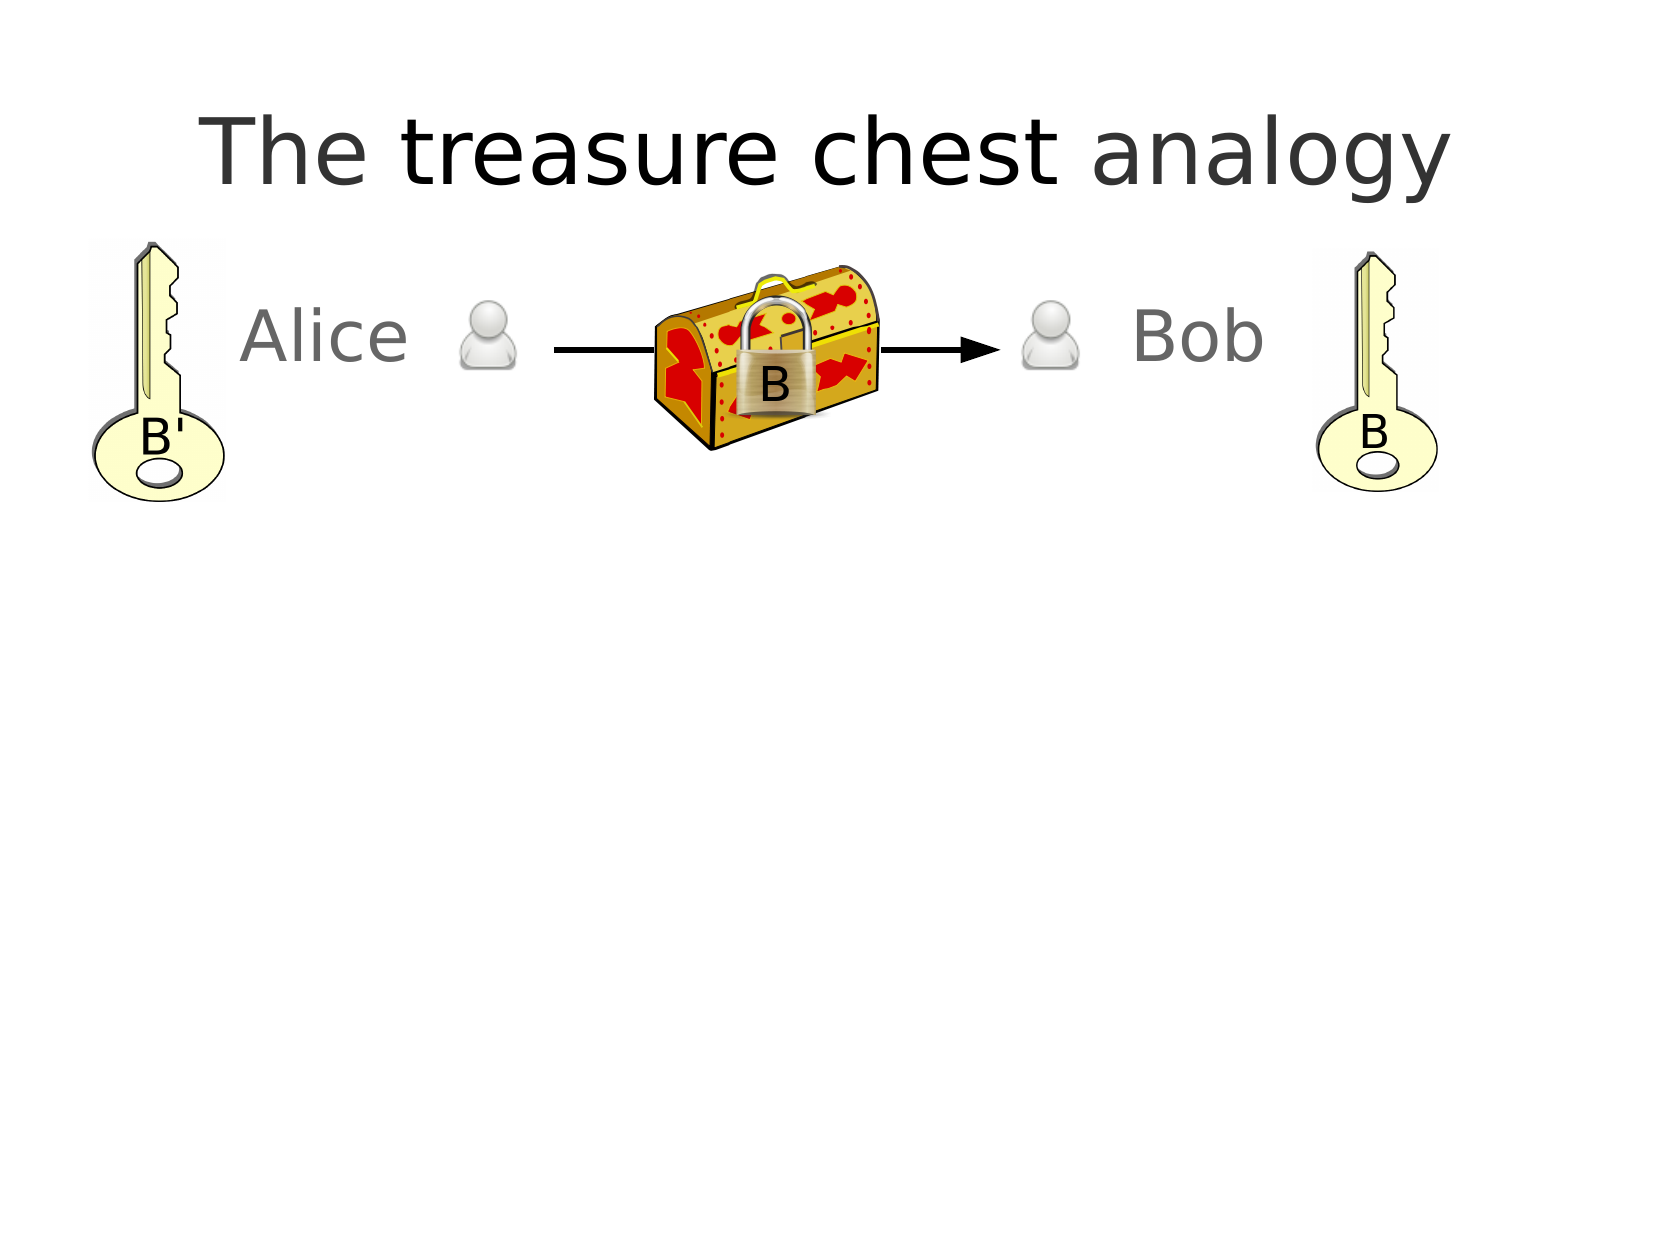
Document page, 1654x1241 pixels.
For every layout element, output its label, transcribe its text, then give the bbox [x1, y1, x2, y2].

picture [1312, 248, 1439, 492]
text_box Alice [226, 288, 426, 386]
title The treasure chest analogy [82, 49, 1571, 257]
text_box Bob [1115, 288, 1312, 386]
picture [88, 238, 226, 502]
picture [654, 265, 881, 451]
picture [450, 299, 525, 375]
picture [1012, 299, 1088, 375]
